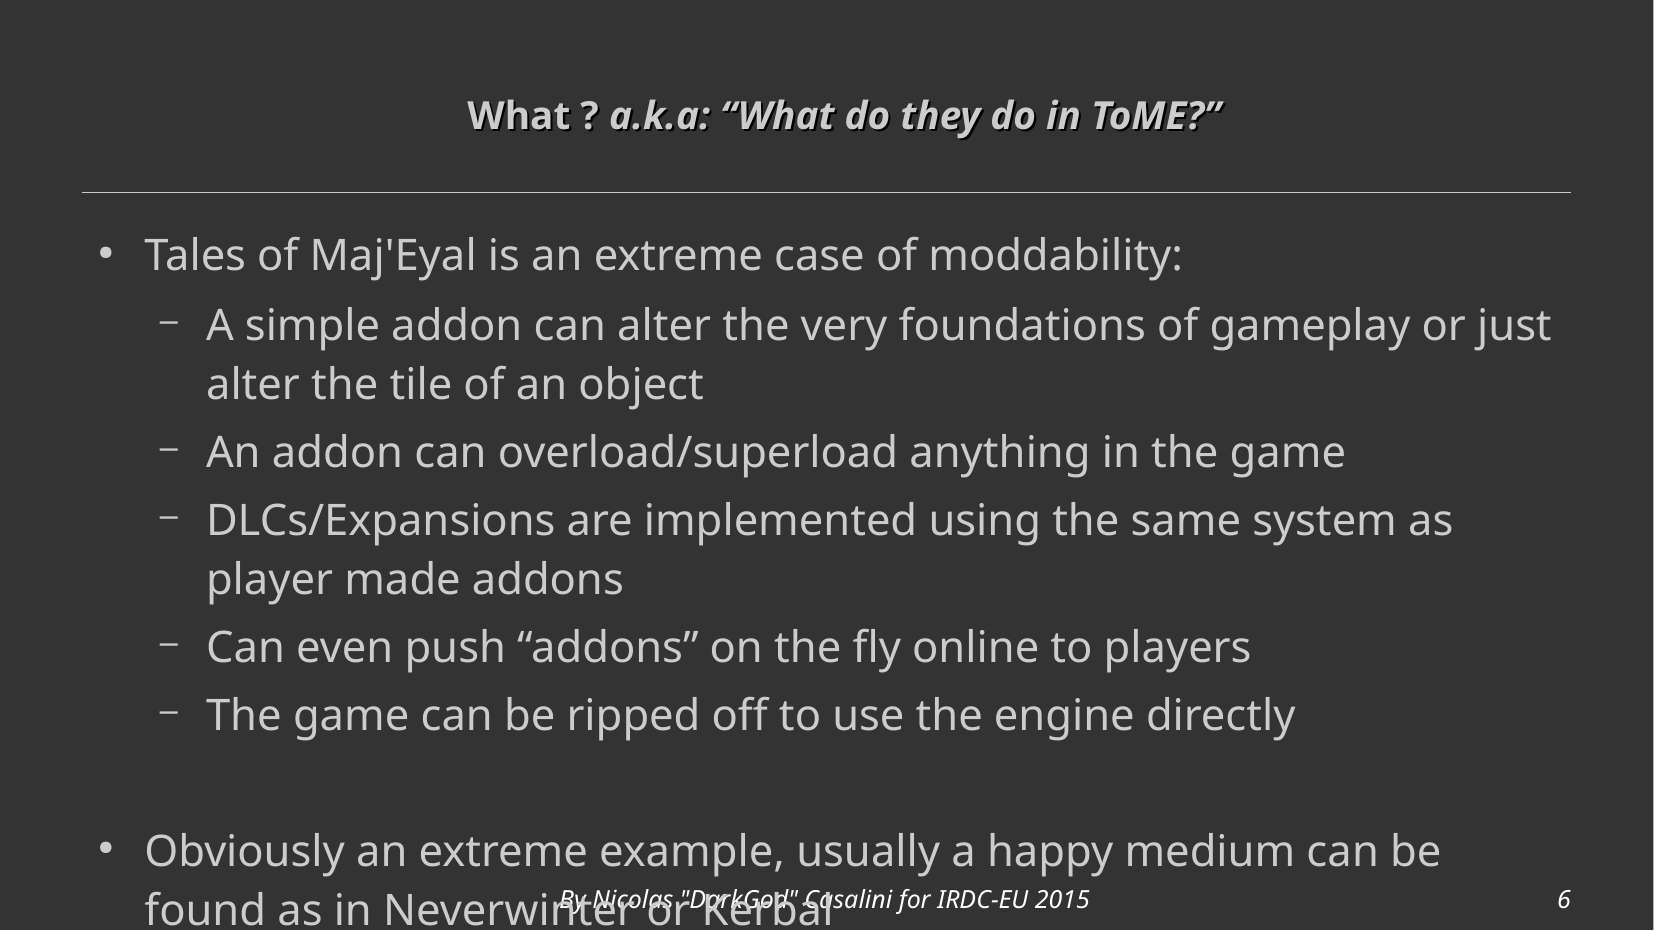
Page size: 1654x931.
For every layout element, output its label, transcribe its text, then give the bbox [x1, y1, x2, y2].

title What ? a.k.a: “What do they do in ToME?” [82, 37, 1571, 193]
list Tales of Maj'Eyal is an extreme case of moddability: A simple addon can alter the very foundations of gameplay or just alter the tile of an object An addon can overload/superload anything in the game DLCs/Expansions are implemented using the same system as player made addons Can even push “addons” on the fly online to players The game can be ripped off to use the engine directly Obviously an extreme example, usually a happy medium can be found as in Neverwinter or Kerbal [82, 224, 1571, 931]
